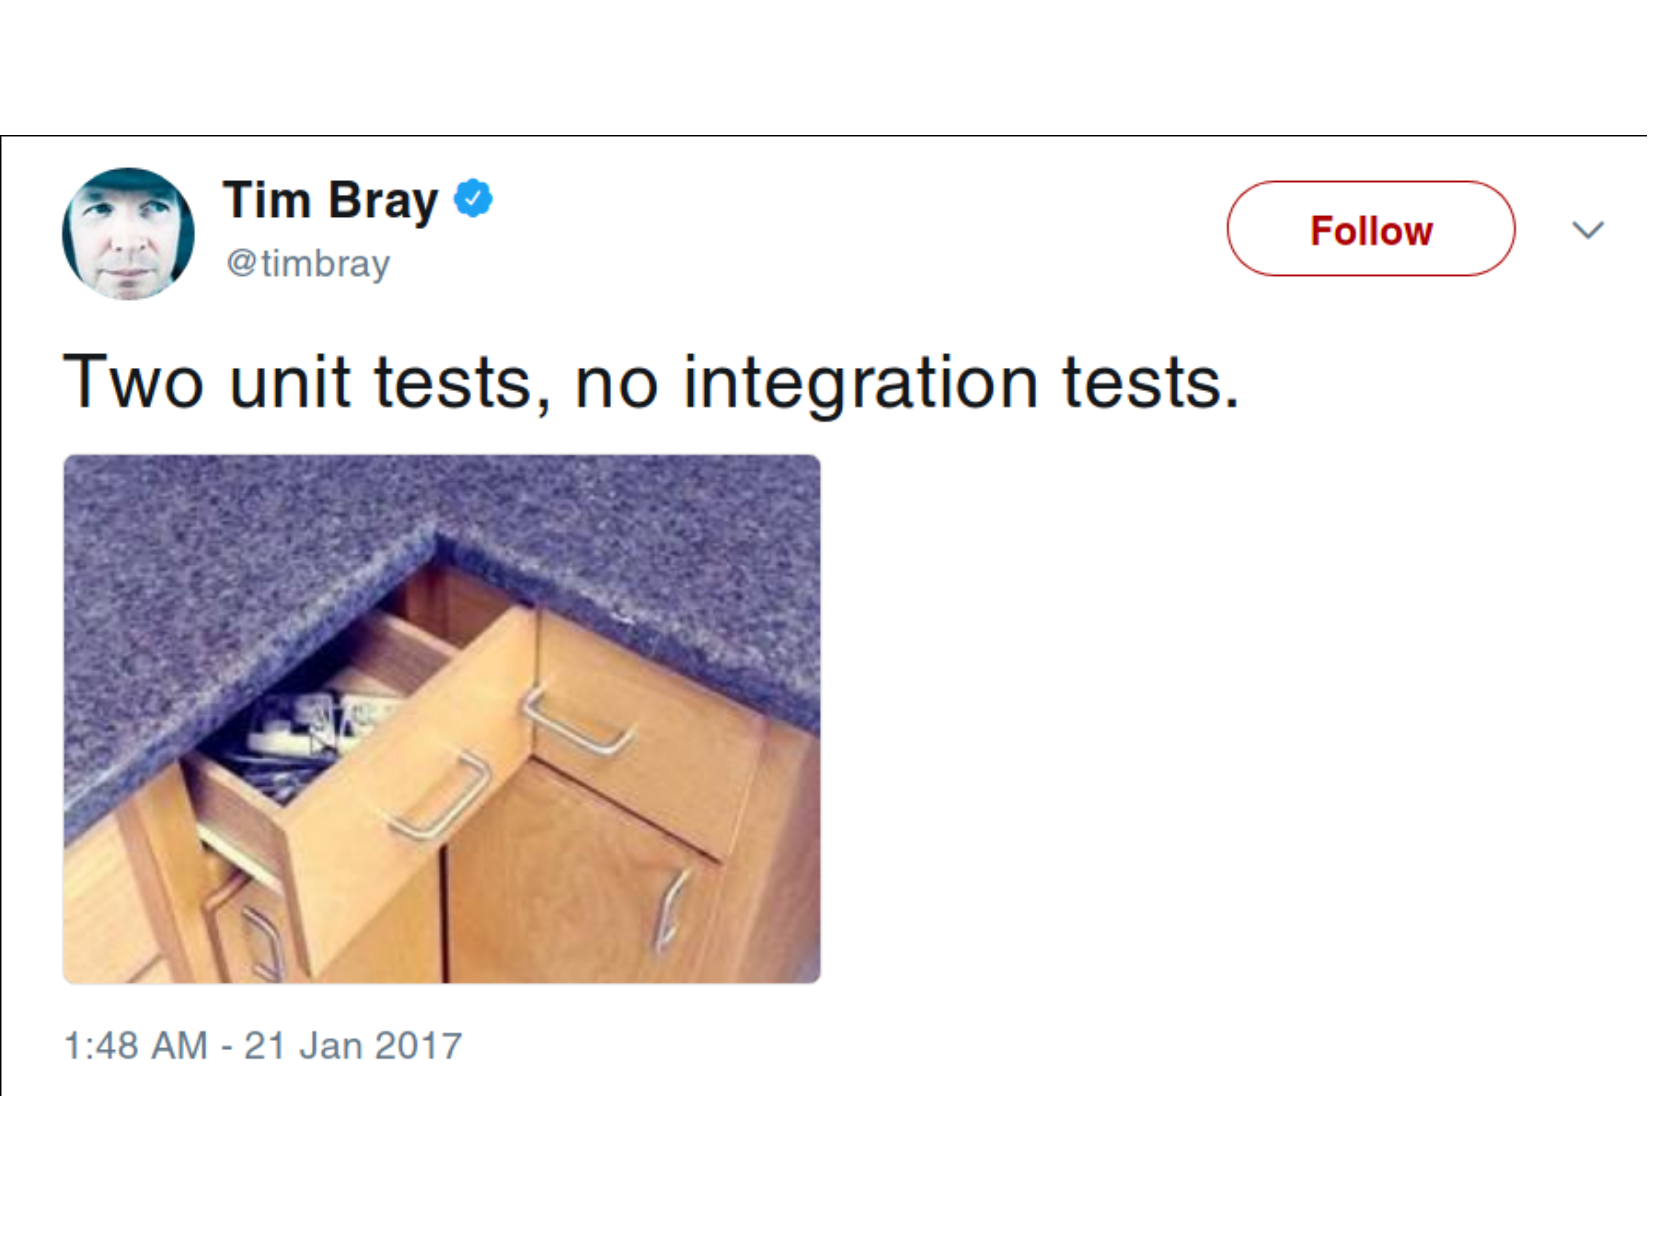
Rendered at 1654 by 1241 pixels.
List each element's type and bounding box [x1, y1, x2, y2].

picture [0, 135, 1647, 1096]
